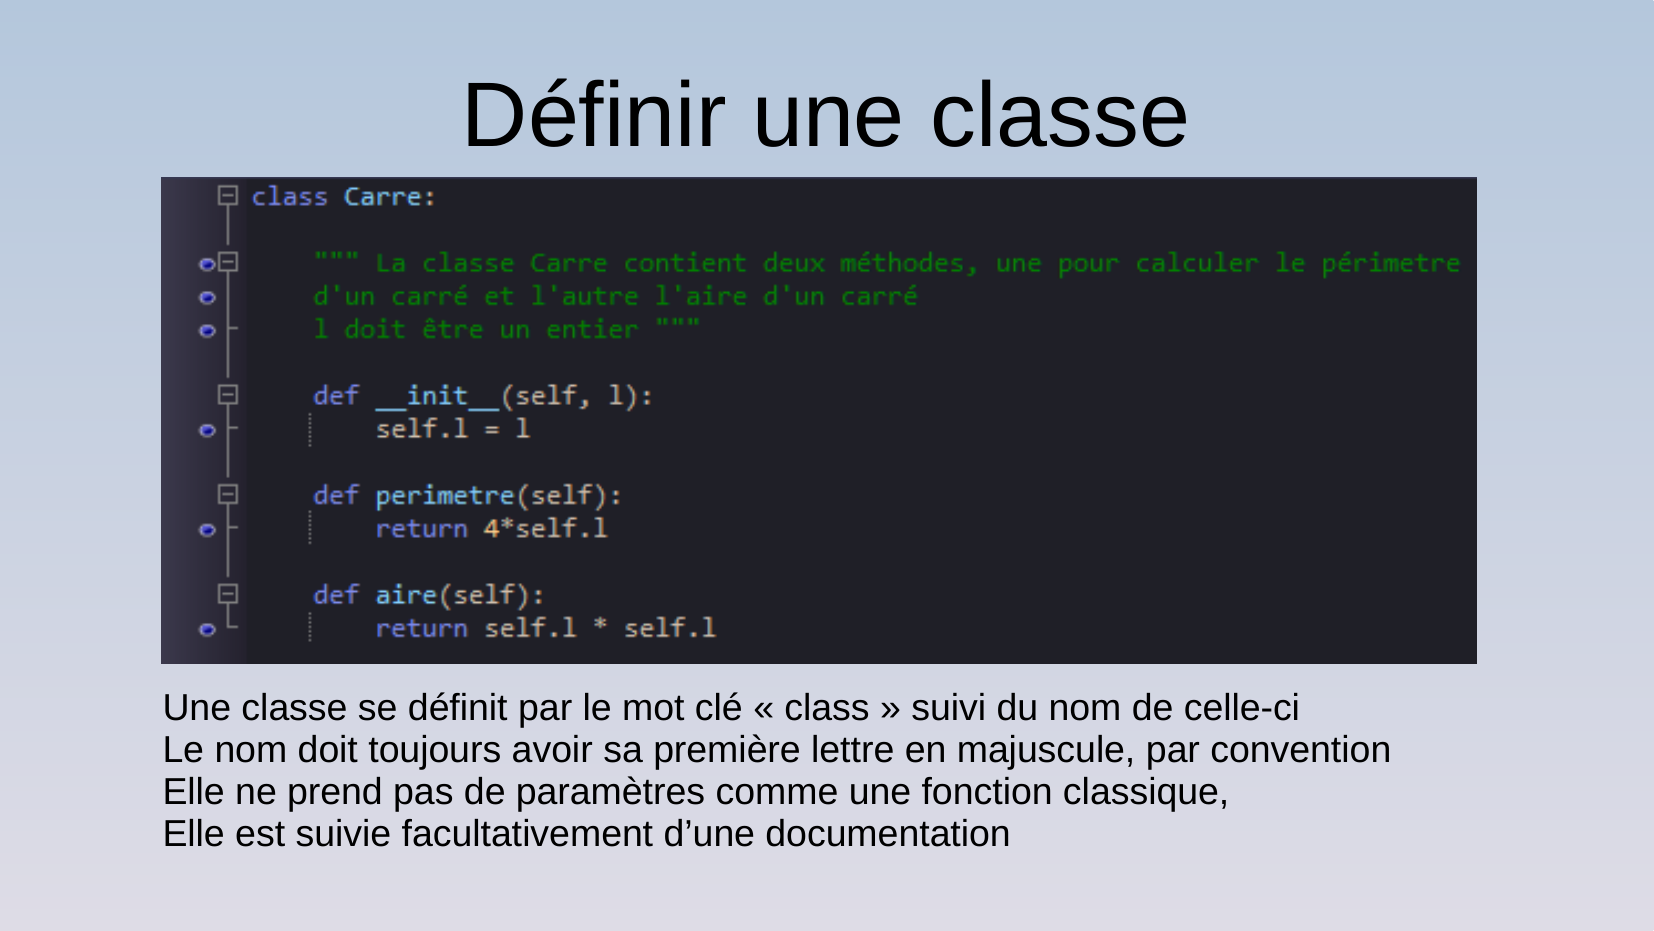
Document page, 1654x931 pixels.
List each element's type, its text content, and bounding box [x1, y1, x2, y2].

picture [161, 177, 1477, 664]
title Définir une classe [82, 37, 1571, 193]
text_box Une classe se définit par le mot clé « class » suivi du nom de celle-ci Le nom doit toujours avoir sa première lettre en majuscule, par convention Elle ne prend pas de paramètres comme une fonction classique, Elle est suivie facultativement d’une documentation [147, 679, 1477, 862]
